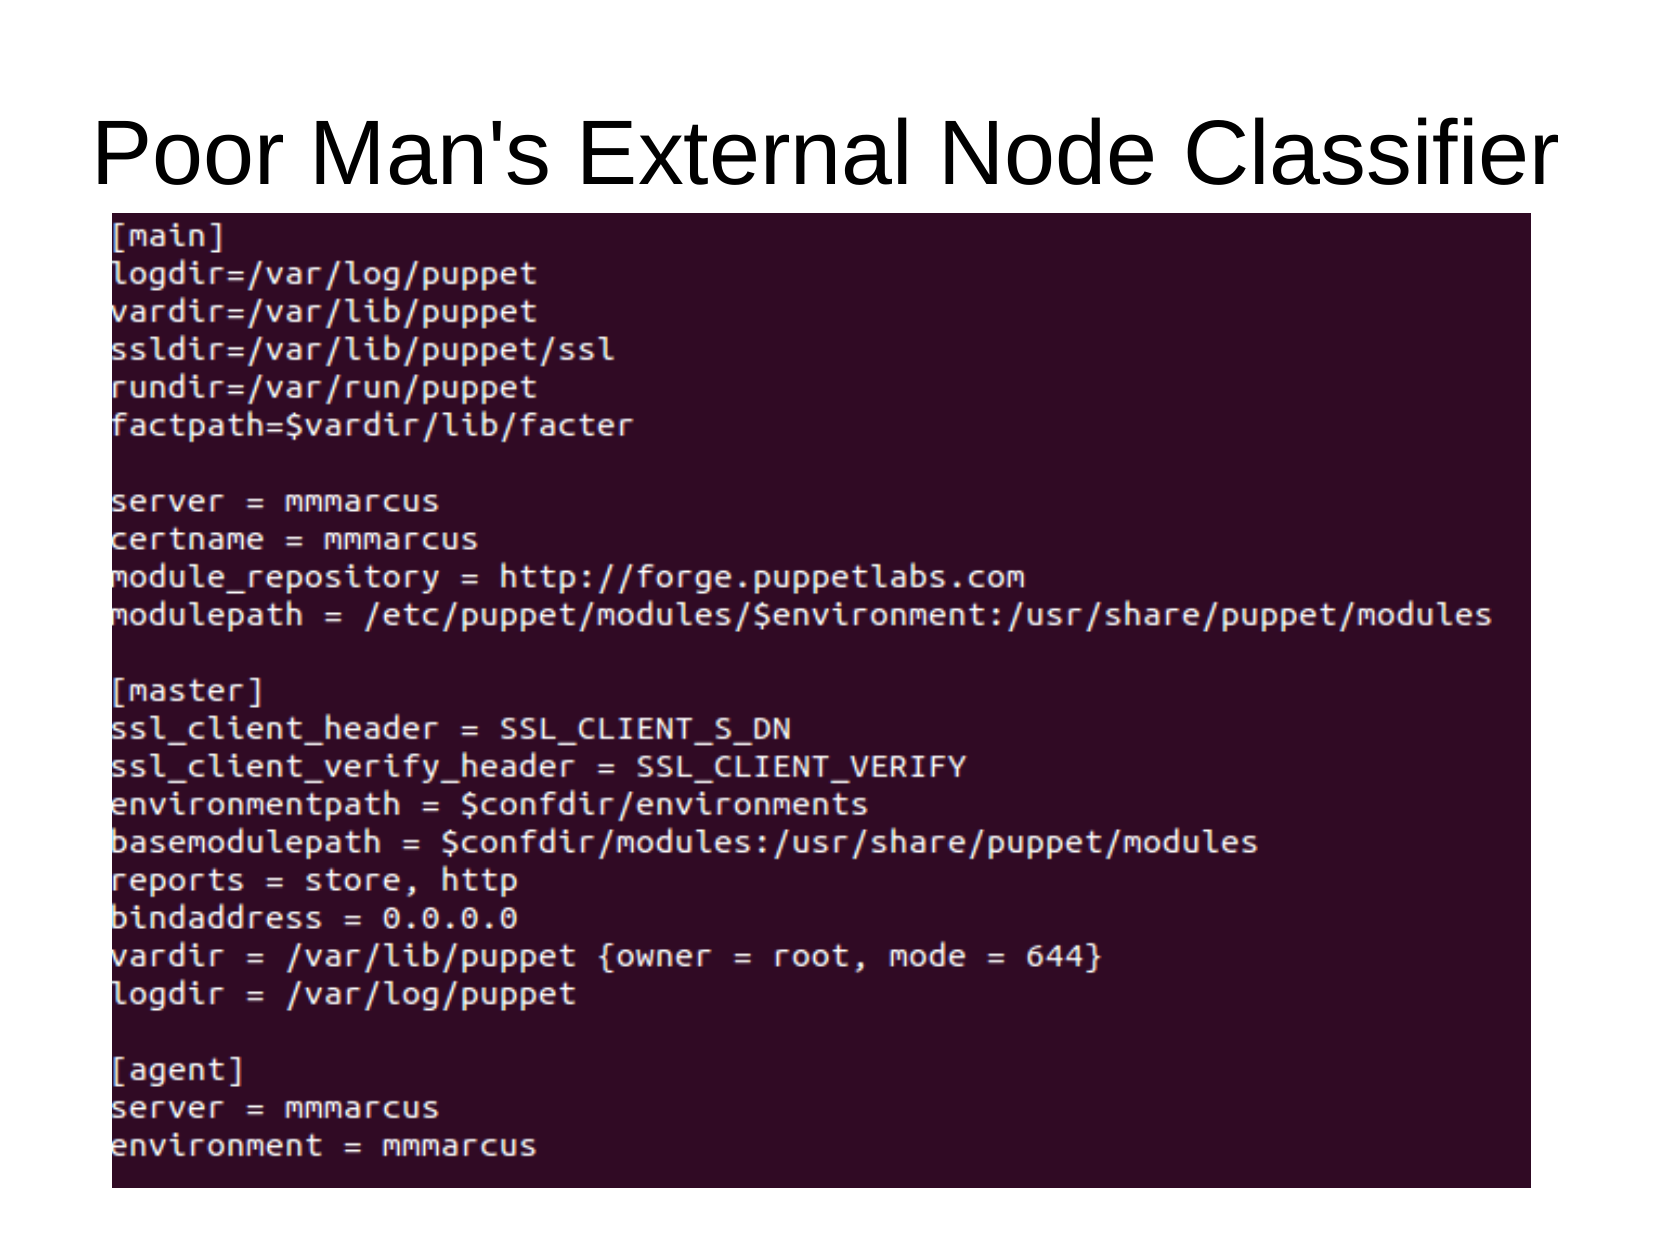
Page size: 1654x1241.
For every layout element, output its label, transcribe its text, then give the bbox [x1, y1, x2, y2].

picture [112, 213, 1531, 1188]
title Poor Man's External Node Classifier [82, 49, 1571, 257]
